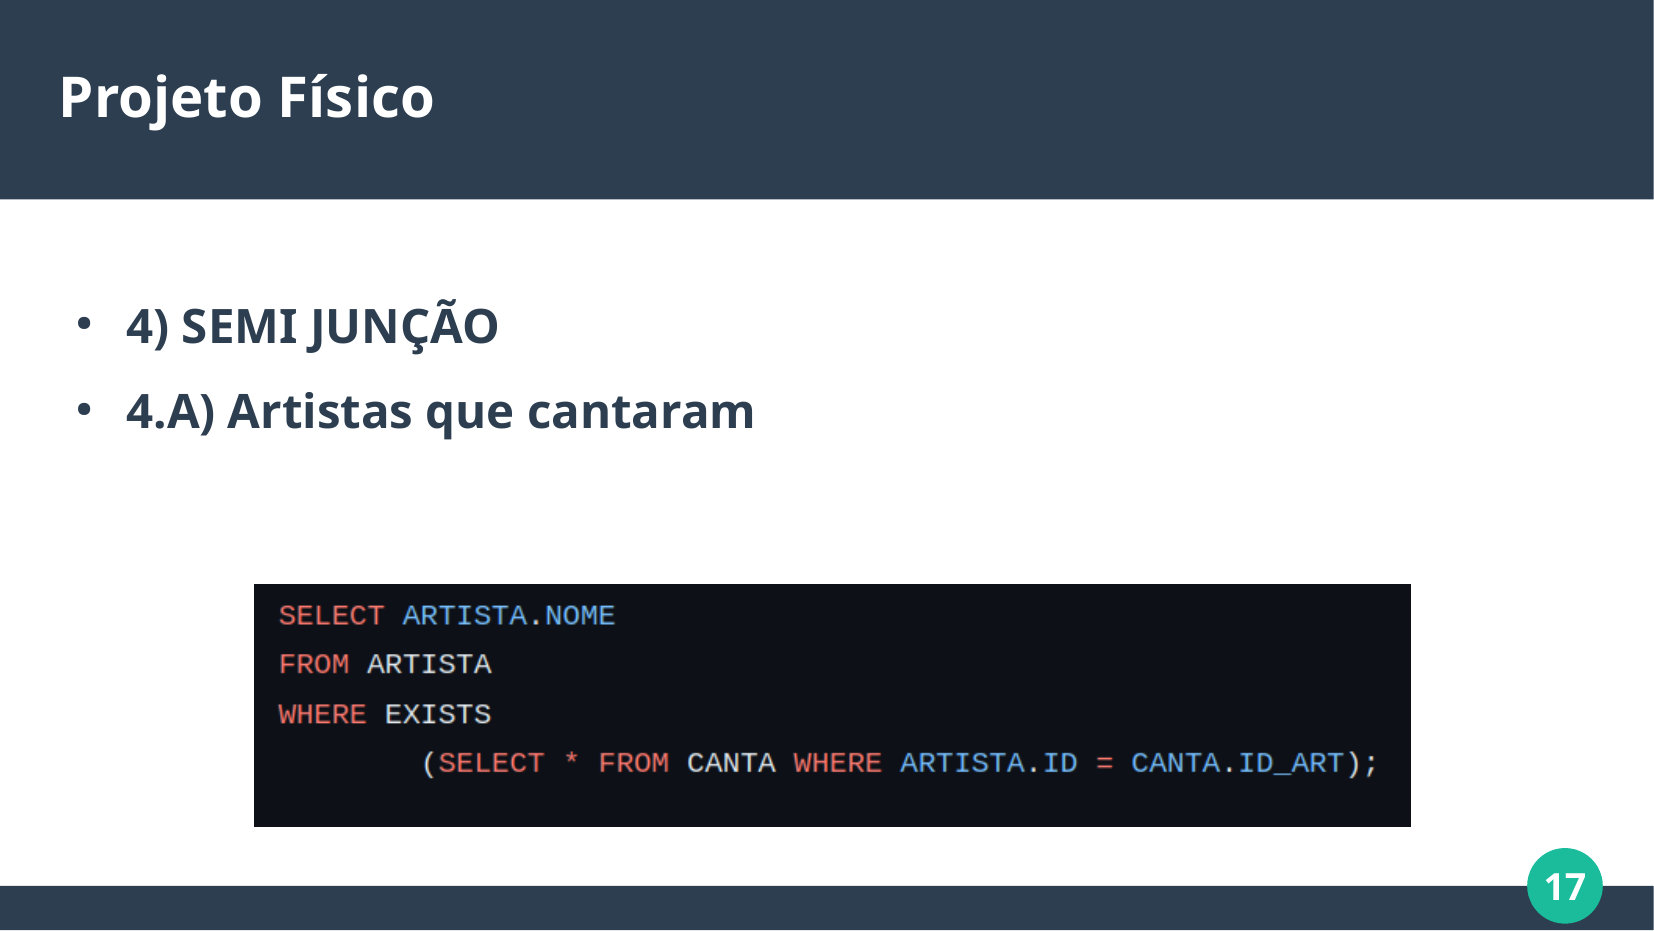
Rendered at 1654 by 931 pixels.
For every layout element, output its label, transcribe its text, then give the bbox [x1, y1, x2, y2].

title Projeto Físico [59, 37, 1595, 156]
picture [254, 584, 1411, 827]
list 4) SEMI JUNÇÃO 4.A) Artistas que cantaram [59, 206, 1595, 443]
